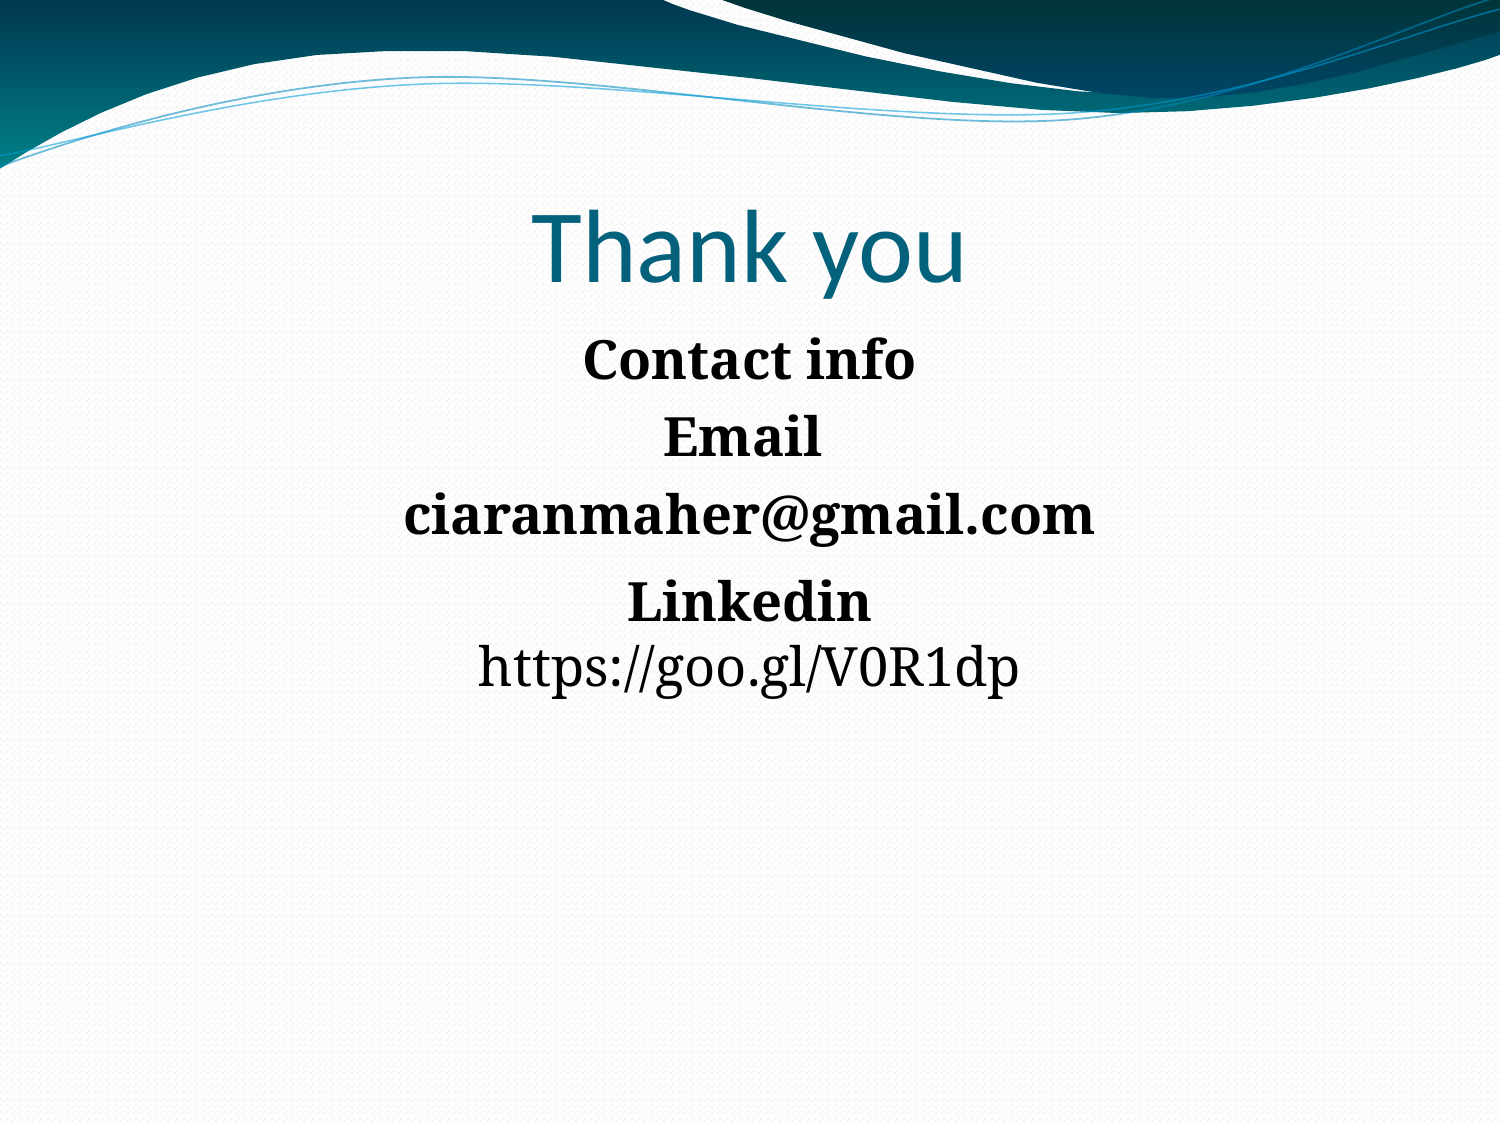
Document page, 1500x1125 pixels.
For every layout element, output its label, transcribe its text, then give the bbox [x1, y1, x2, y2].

list Contact info Email ciaranmaher@gmail.com Linkedin https://goo.gl/V0R1dp [75, 317, 1426, 1038]
title Thank you [75, 115, 1426, 304]
